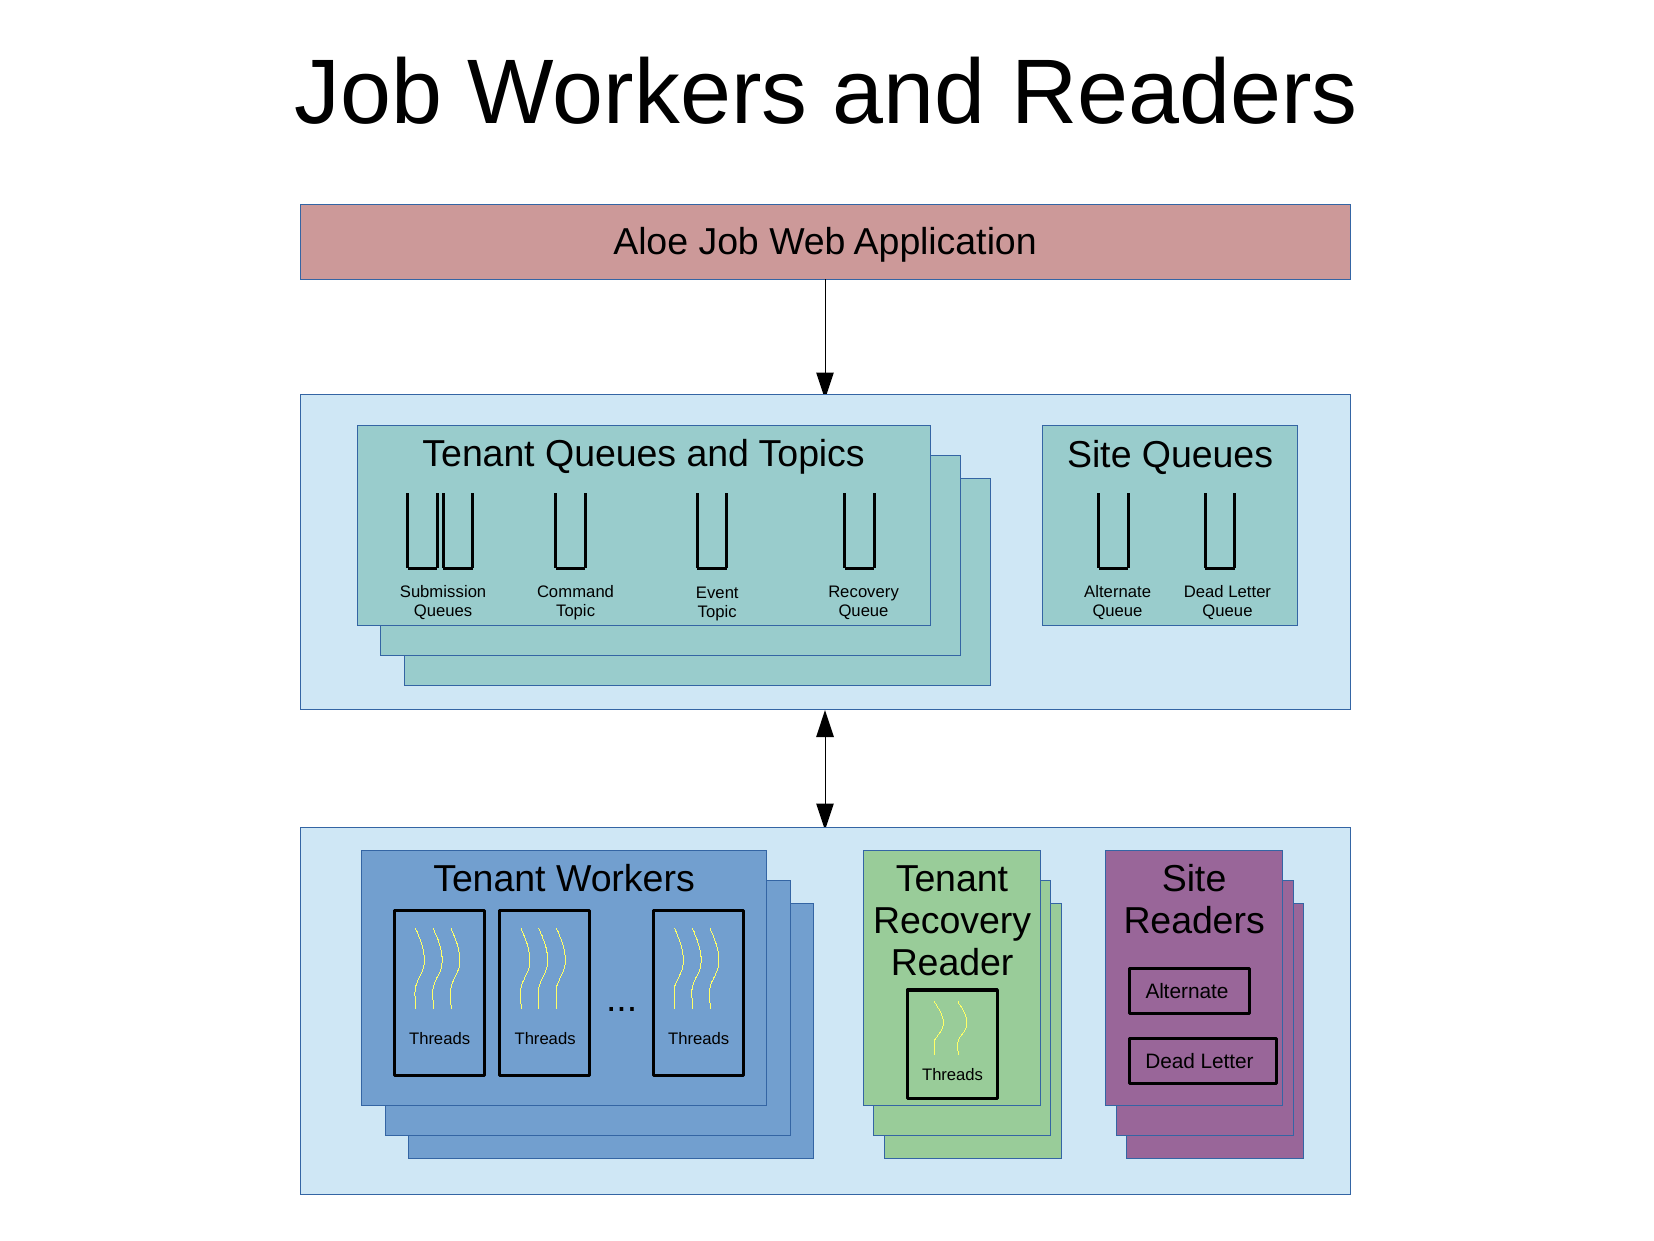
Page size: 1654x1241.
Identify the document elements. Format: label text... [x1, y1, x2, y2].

text_box Tenant Queues and Topics [357, 425, 931, 626]
text_box Tenant Recovery Reader [863, 850, 1041, 1106]
text_box Site Readers [1105, 850, 1283, 1106]
text_box Command Topic [500, 574, 651, 628]
text_box Threads [394, 1022, 498, 1057]
text_box Site Queues [1042, 425, 1298, 574]
text_box ... [591, 970, 666, 1028]
text_box Alternate [1129, 968, 1250, 1014]
text_box Alternate Queue [1042, 574, 1152, 628]
text_box Dead Letter [1129, 1038, 1277, 1084]
text_box Threads [907, 1057, 1013, 1092]
text_box Threads [499, 1022, 605, 1057]
title Job Workers and Readers [82, 40, 1571, 144]
text_box [300, 827, 1351, 1195]
text_box [300, 394, 1351, 710]
text_box Tenant Workers [361, 850, 767, 1106]
text_box Recovery Queue [788, 574, 939, 628]
text_box Aloe Job Web Application [300, 204, 1351, 280]
text_box Threads [653, 1022, 759, 1057]
text_box Event Topic [642, 575, 793, 629]
text_box Dead Letter Queue [1152, 574, 1303, 628]
text_box Submission Queues [368, 574, 500, 628]
